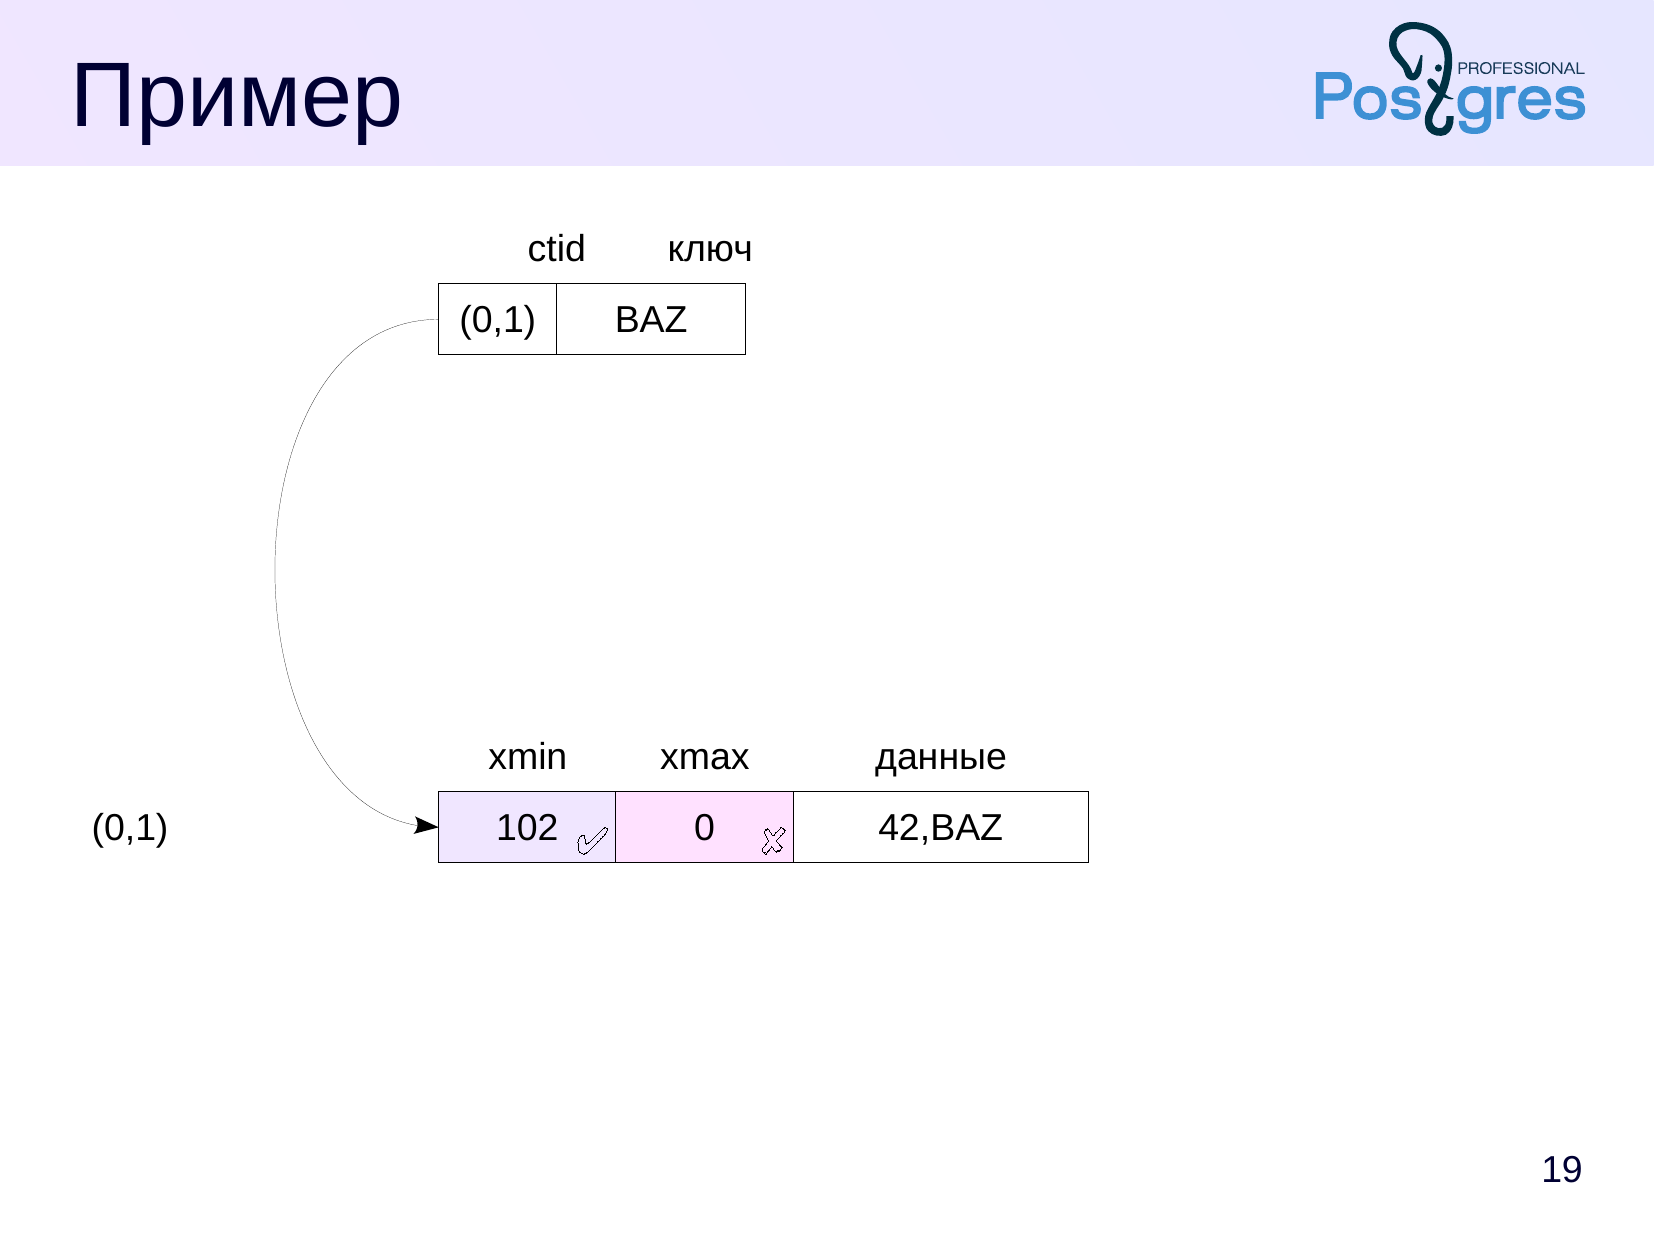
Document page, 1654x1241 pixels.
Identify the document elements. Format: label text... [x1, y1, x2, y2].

text_box (0,1) [438, 283, 556, 355]
text_box [577, 827, 608, 855]
text_box 42,BAZ [794, 791, 1089, 863]
text_box данные [823, 720, 1059, 791]
text_box 0 [615, 791, 794, 863]
text_box (0,1) [71, 791, 190, 863]
text_box ctid [497, 213, 615, 283]
text_box ключ [615, 213, 805, 284]
text_box xmax [645, 720, 764, 791]
text_box [762, 827, 786, 855]
text_box BAZ [556, 283, 746, 355]
text_box 102 [438, 791, 615, 863]
title Пример [70, 43, 1241, 147]
text_box xmin [468, 720, 587, 791]
